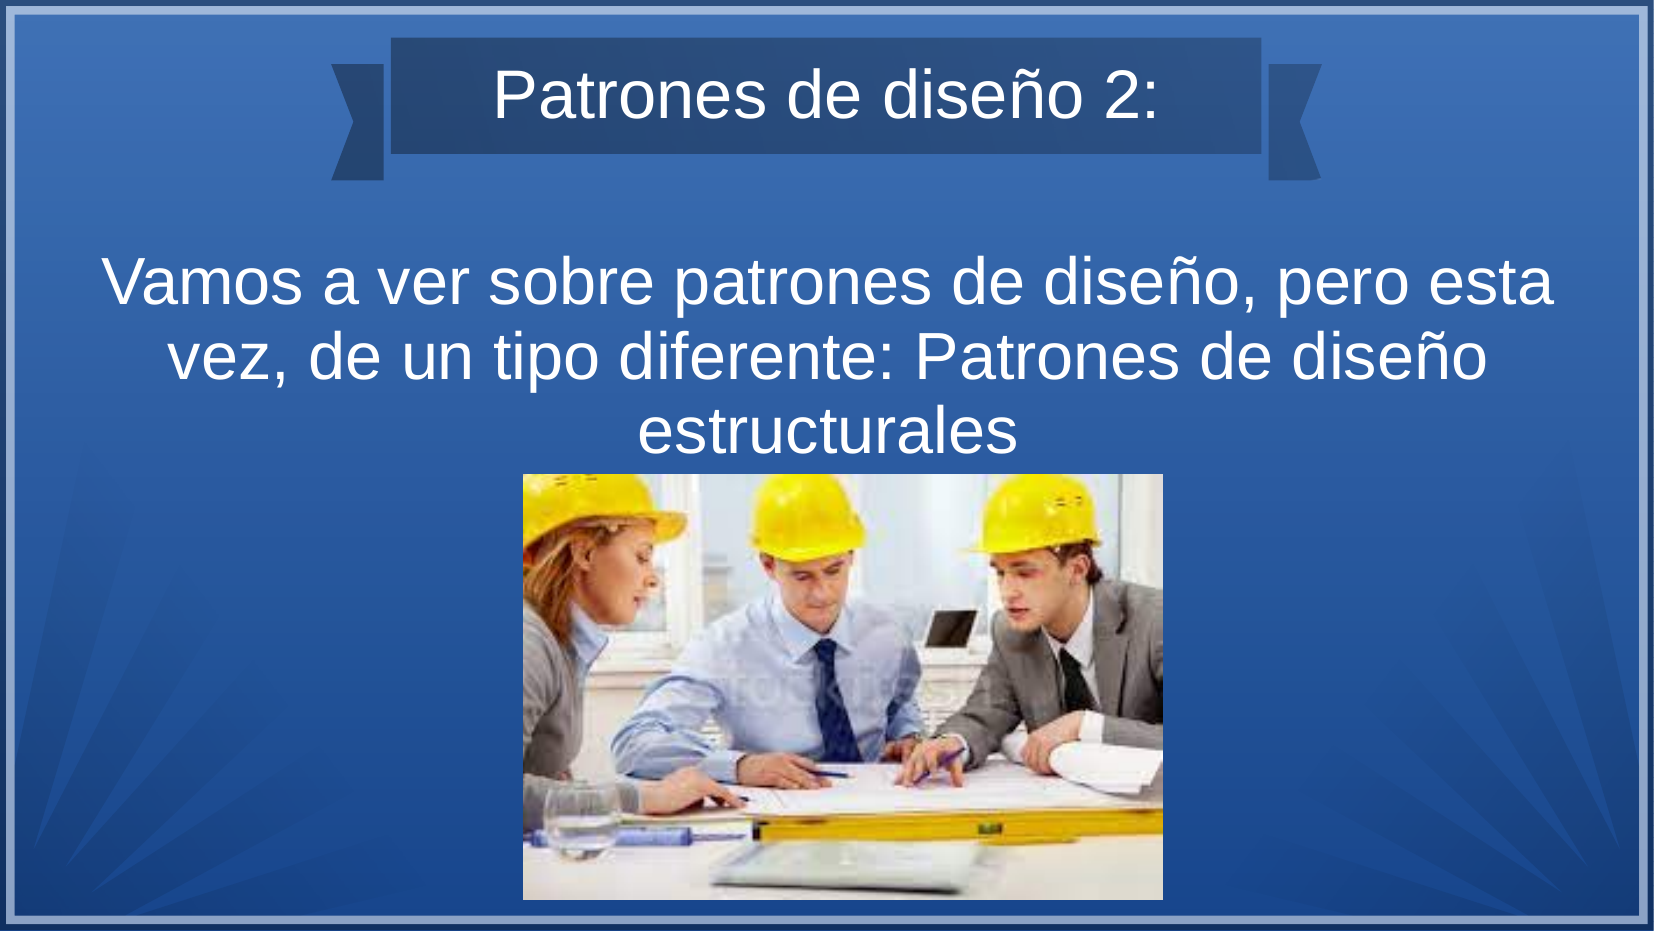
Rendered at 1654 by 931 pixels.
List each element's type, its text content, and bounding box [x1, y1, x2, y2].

subtitle Vamos a ver sobre patrones de diseño, pero esta vez, de un tipo diferente: Patrones de diseño estructurales [82, 224, 1576, 488]
picture [523, 474, 1163, 901]
title Patrones de diseño 2: [389, 35, 1264, 154]
